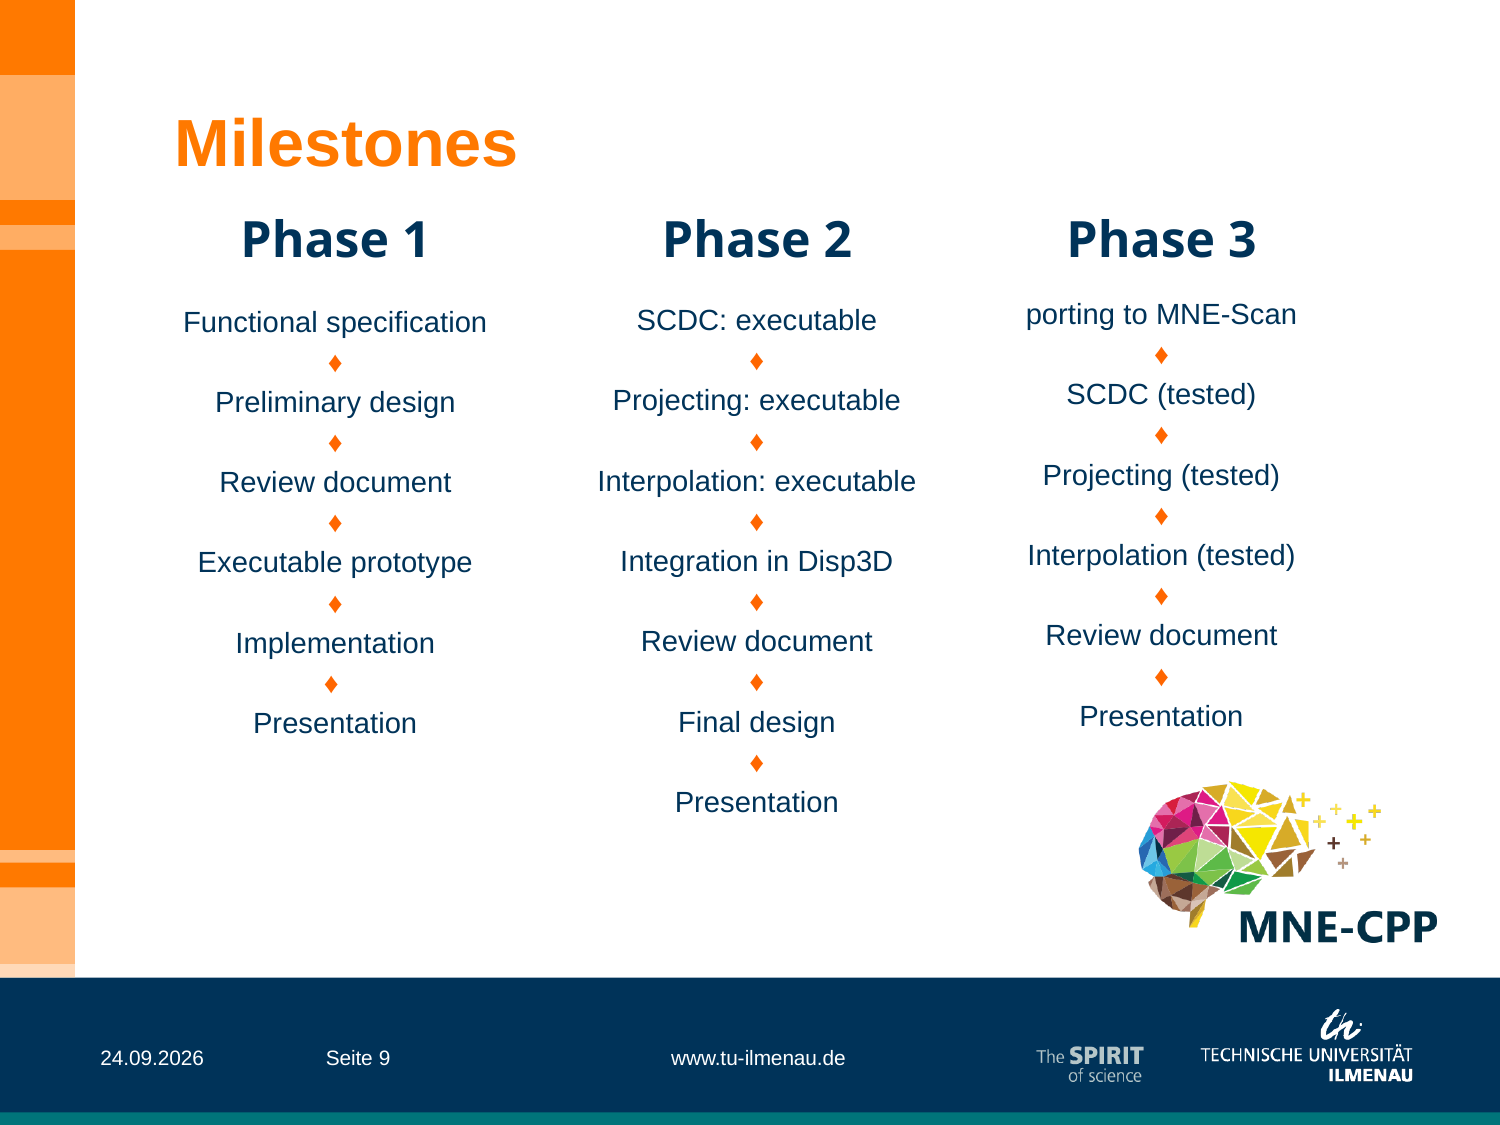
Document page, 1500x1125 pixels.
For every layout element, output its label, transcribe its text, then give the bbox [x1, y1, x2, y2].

slide_number Seite <Foliennummer> [289, 1037, 427, 1088]
picture [1200, 1009, 1413, 1082]
footer www.tu-ilmenau.de [644, 1037, 858, 1088]
text_box SCDC: executable ♦ Projecting: executable ♦ Interpolation: executable ♦ Integration in Disp3D ♦ Review document ♦ Final design ♦ Presentation [596, 296, 918, 897]
picture [1033, 1040, 1147, 1085]
slide_number 03.05.2017 [100, 1037, 276, 1088]
text_box Phase 3 [1001, 193, 1323, 282]
text_box Phase 2 [596, 193, 918, 282]
text_box Milestones [174, 99, 1413, 188]
picture [1074, 755, 1500, 969]
text_box Phase 1 [174, 193, 497, 282]
text_box Functional specification ♦ Preliminary design ♦ Review document ♦ Executable prototype ♦ Implementation ♦ Presentation [174, 297, 497, 898]
text_box porting to MNE-Scan ♦ SCDC (tested) ♦ Projecting (tested) ♦ Interpolation (tested) ♦ Review document ♦ Presentation [1001, 290, 1323, 891]
